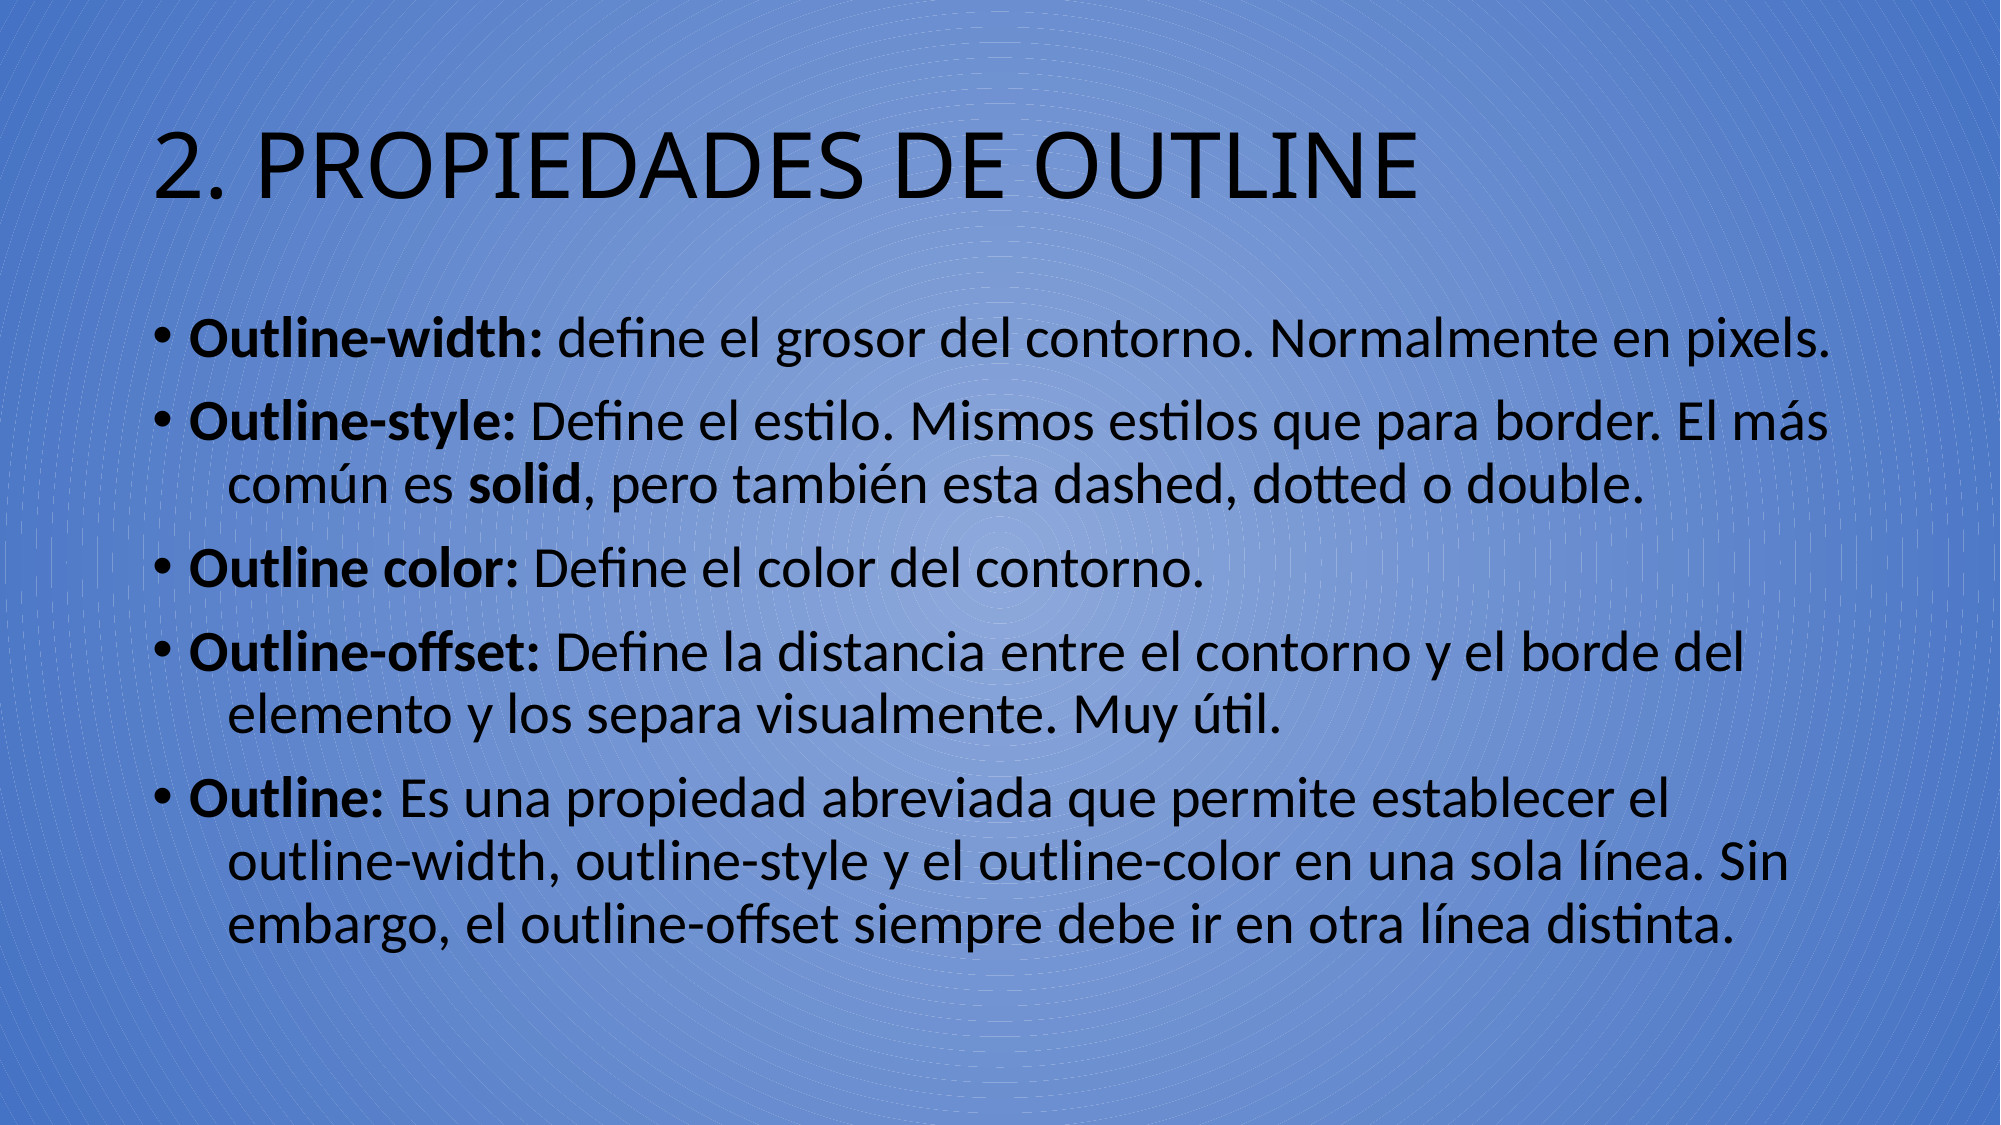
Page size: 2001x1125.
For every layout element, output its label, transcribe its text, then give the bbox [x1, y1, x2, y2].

title 2. PROPIEDADES DE OUTLINE [137, 59, 1863, 278]
list Outline-width: define el grosor del contorno. Normalmente en pixels. Outline-style: Define el estilo. Mismos estilos que para border. El más común es solid, pero también esta dashed, dotted o double. Outline color: Define el color del contorno. Outline-offset: Define la distancia entre el contorno y el borde del elemento y los separa visualmente. Muy útil. Outline: Es una propiedad abreviada que permite establecer el outline-width, outline-style y el outline-color en una sola línea. Sin embargo, el outline-offset siempre debe ir en otra línea distinta. [137, 299, 1863, 1014]
